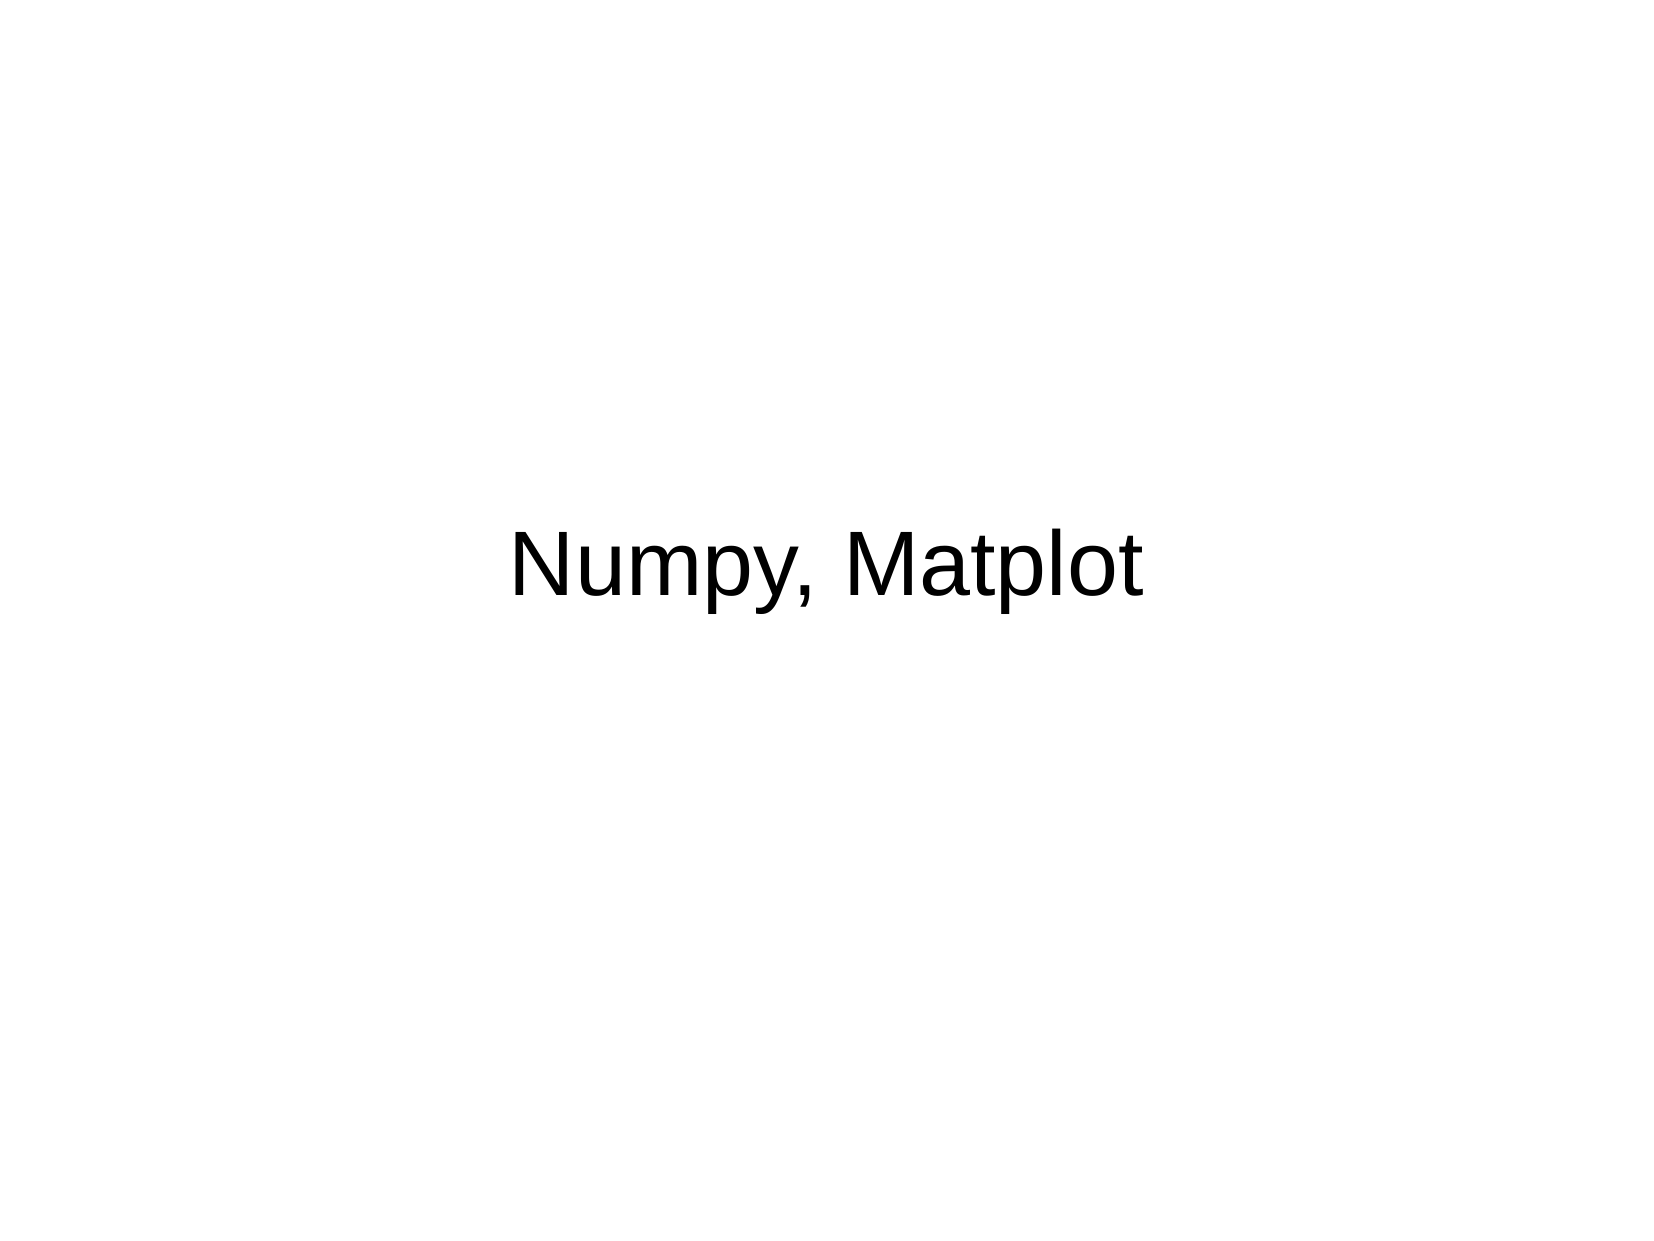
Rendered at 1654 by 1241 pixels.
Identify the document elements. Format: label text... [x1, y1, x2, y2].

title Numpy, Matplot [82, 460, 1571, 668]
